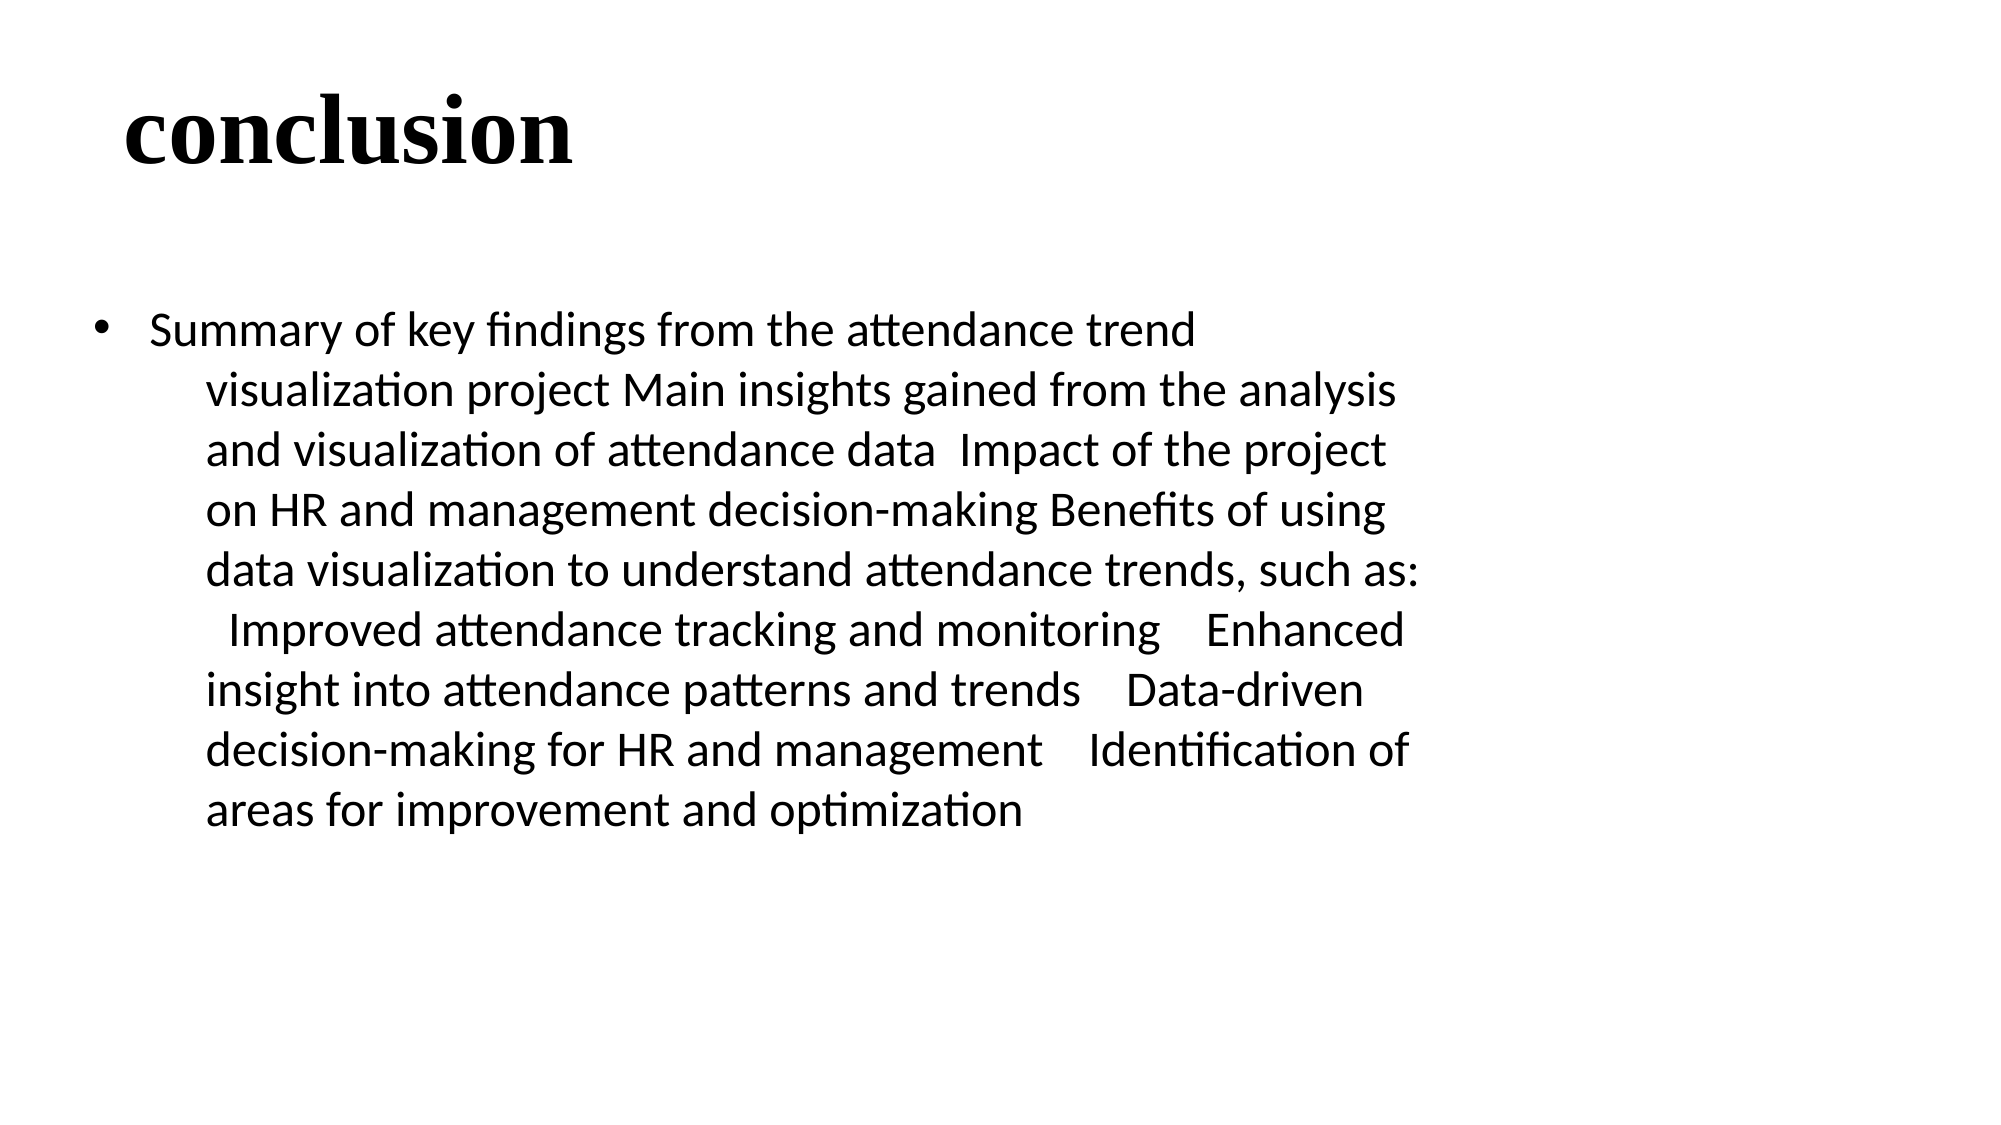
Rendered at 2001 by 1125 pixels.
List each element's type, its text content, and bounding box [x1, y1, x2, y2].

text_box Summary of key findings from the attendance trend visualization project Main insights gained from the analysis and visualization of attendance data Impact of the project on HR and management decision-making Benefits of using data visualization to understand attendance trends, such as: Improved attendance tracking and monitoring Enhanced insight into attendance patterns and trends Data-driven decision-making for HR and management Identification of areas for improvement and optimization [78, 289, 1454, 1032]
title conclusion [123, 63, 1877, 188]
